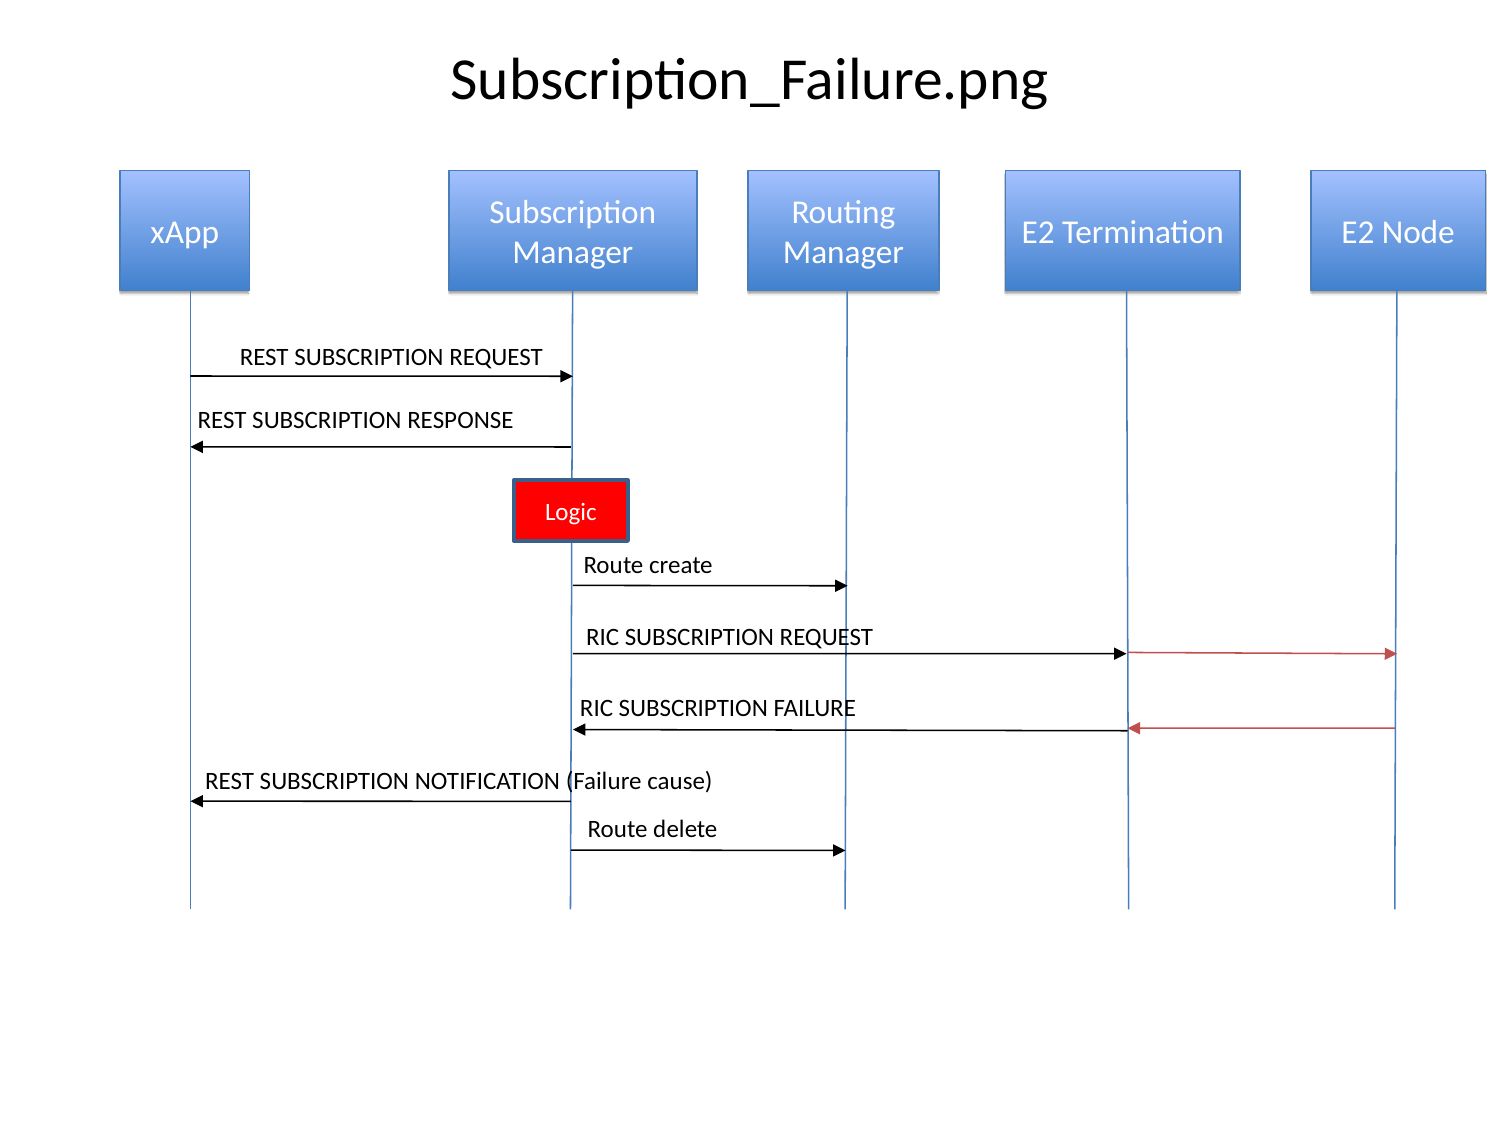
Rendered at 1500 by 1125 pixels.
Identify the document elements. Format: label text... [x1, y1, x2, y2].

text_box Route delete [572, 805, 780, 851]
text_box REST SUBSCRIPTION REQUEST [225, 333, 559, 375]
text_box E2 Termination [1005, 170, 1241, 291]
text_box E2 Node [1310, 170, 1486, 291]
text_box xApp [120, 170, 250, 291]
text_box REST SUBSCRIPTION RESPONSE [183, 395, 620, 441]
text_box RIC SUBSCRIPTION REQUEST [571, 612, 969, 658]
text_box Route create [568, 541, 768, 586]
text_box Logic [513, 480, 628, 541]
text_box Subscription Manager [448, 170, 697, 291]
text_box REST SUBSCRIPTION NOTIFICATION (Failure cause) [190, 757, 863, 803]
text_box Routing Manager [748, 170, 940, 291]
text_box RIC SUBSCRIPTION FAILURE [565, 684, 945, 730]
title Subscription_Failure.png [75, 32, 1425, 120]
